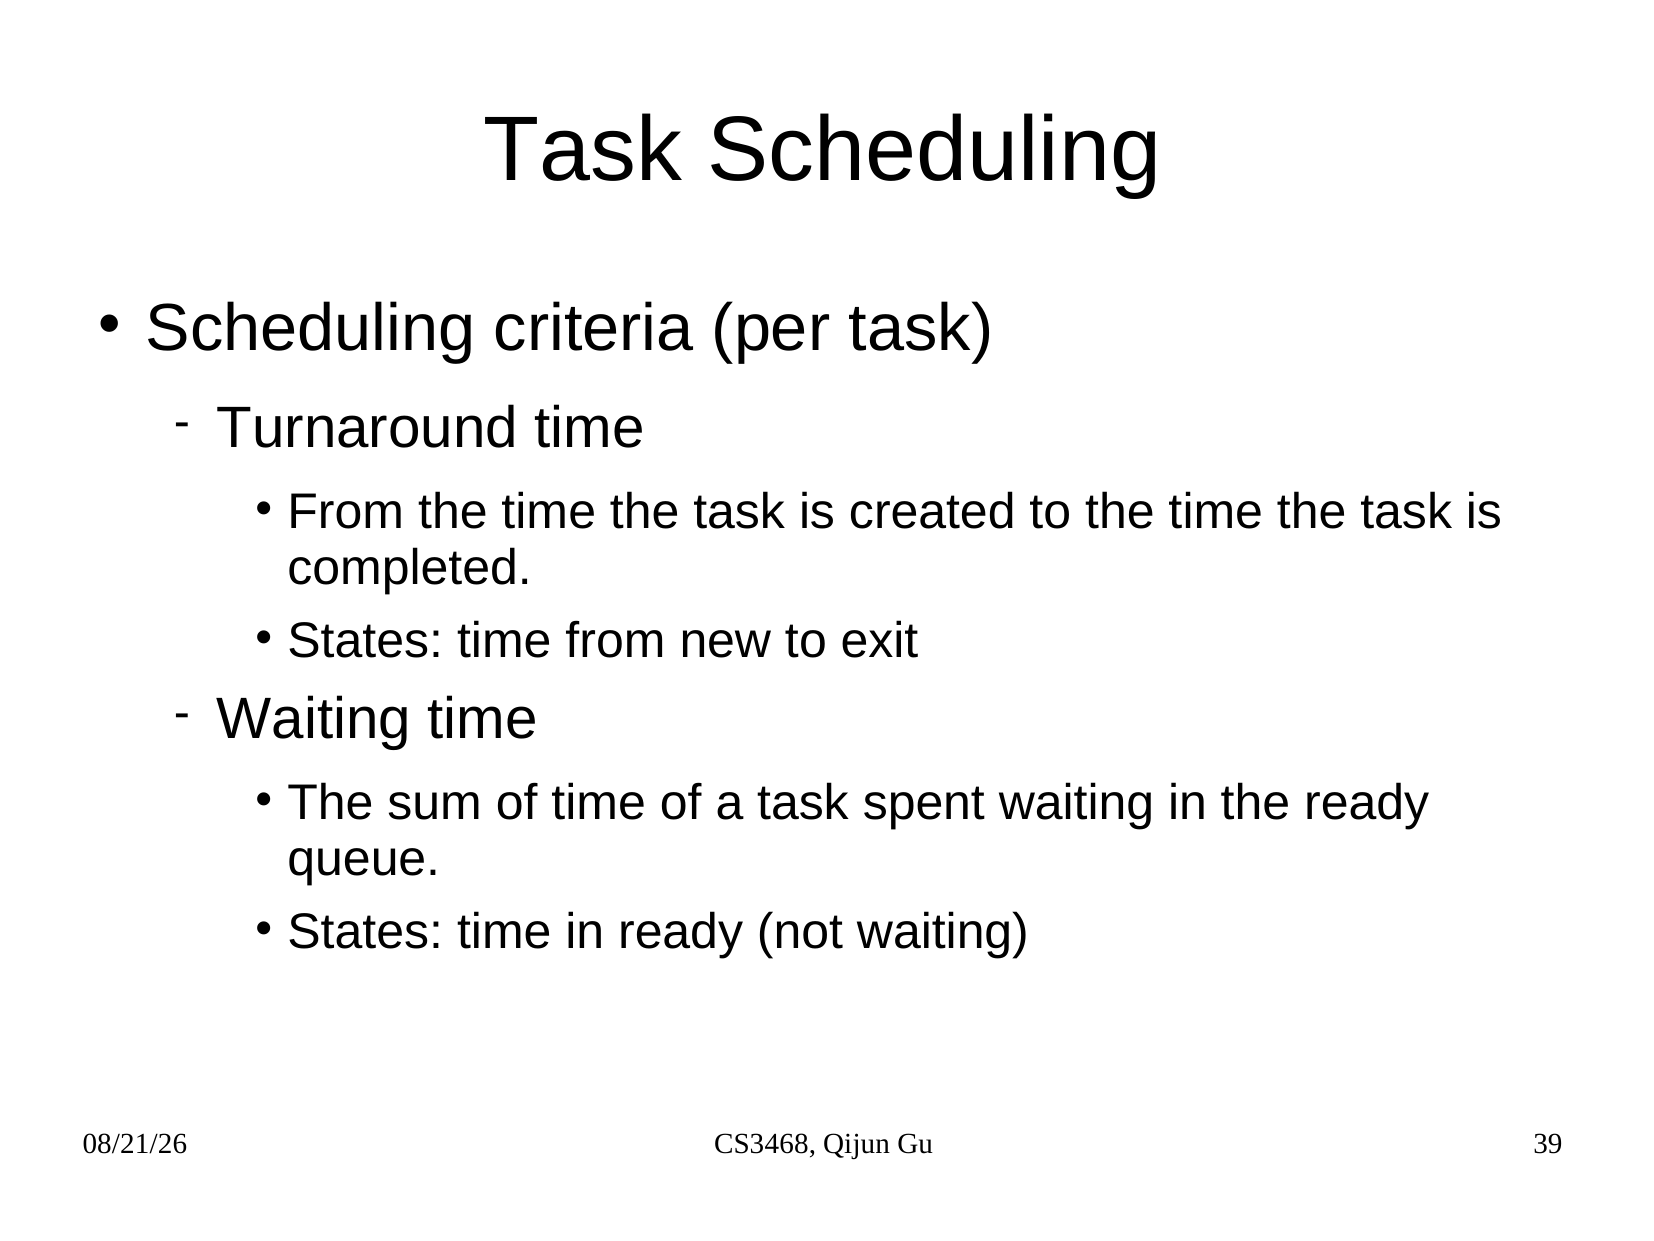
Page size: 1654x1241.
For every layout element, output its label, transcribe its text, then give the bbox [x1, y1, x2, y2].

title Task Scheduling [82, 56, 1563, 242]
list Scheduling criteria (per task) Turnaround time From the time the task is created to the time the task is completed. States: time from new to exit Waiting time The sum of time of a task spent waiting in the ready queue. States: time in ready (not waiting) [82, 290, 1563, 1087]
